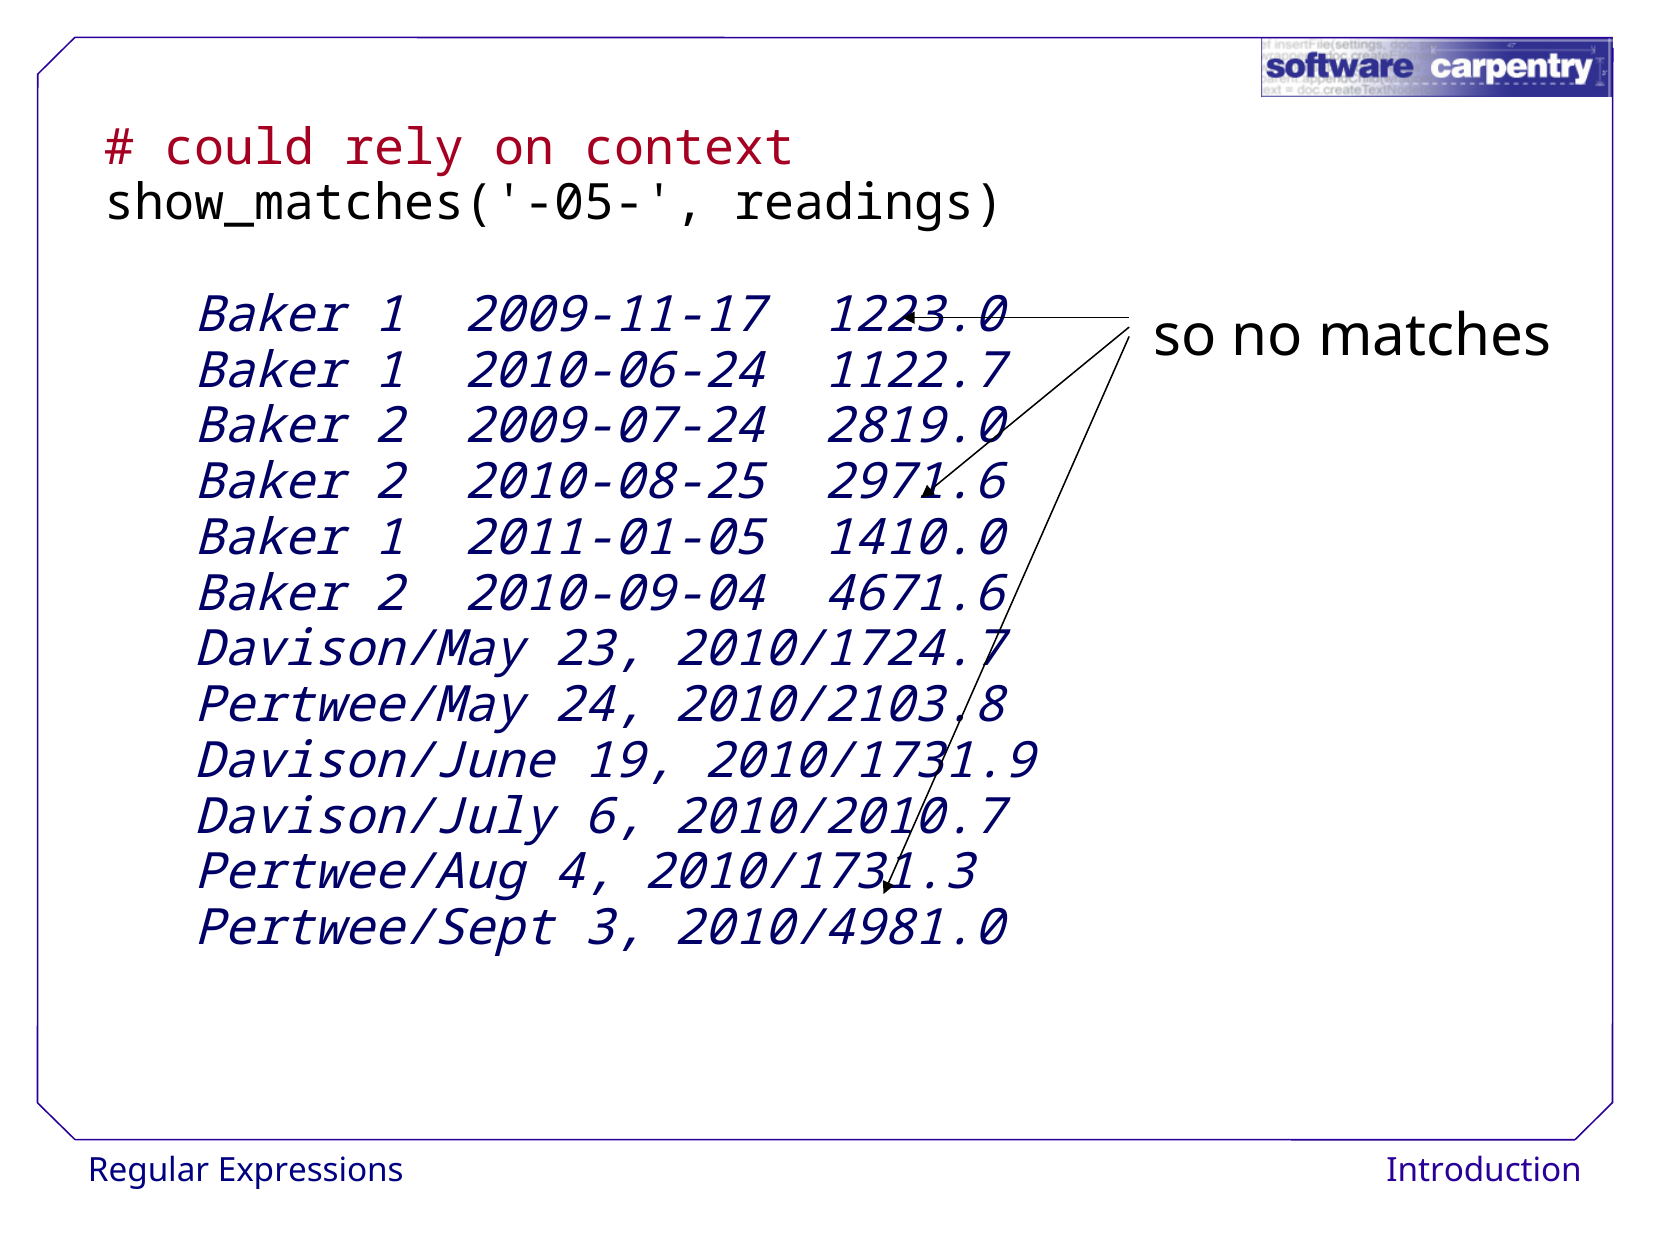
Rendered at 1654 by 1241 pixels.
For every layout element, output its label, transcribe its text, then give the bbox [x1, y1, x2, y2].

picture [1261, 39, 1613, 97]
text_box # could rely on context show_matches('-05-', readings) Baker 1 2009-11-17 1223.0 Baker 1 2010-06-24 1122.7 Baker 2 2009-07-24 2819.0 Baker 2 2010-08-25 2971.6 Baker 1 2011-01-05 1410.0 Baker 2 2010-09-04 4671.6 Davison/May 23, 2010/1724.7 Pertwee/May 24, 2010/2103.8 Davison/June 19, 2010/1731.9 Davison/July 6, 2010/2010.7 Pertwee/Aug 4, 2010/1731.3 Pertwee/Sept 3, 2010/4981.0 [89, 112, 1512, 999]
text_box so no matches [1138, 254, 1621, 375]
